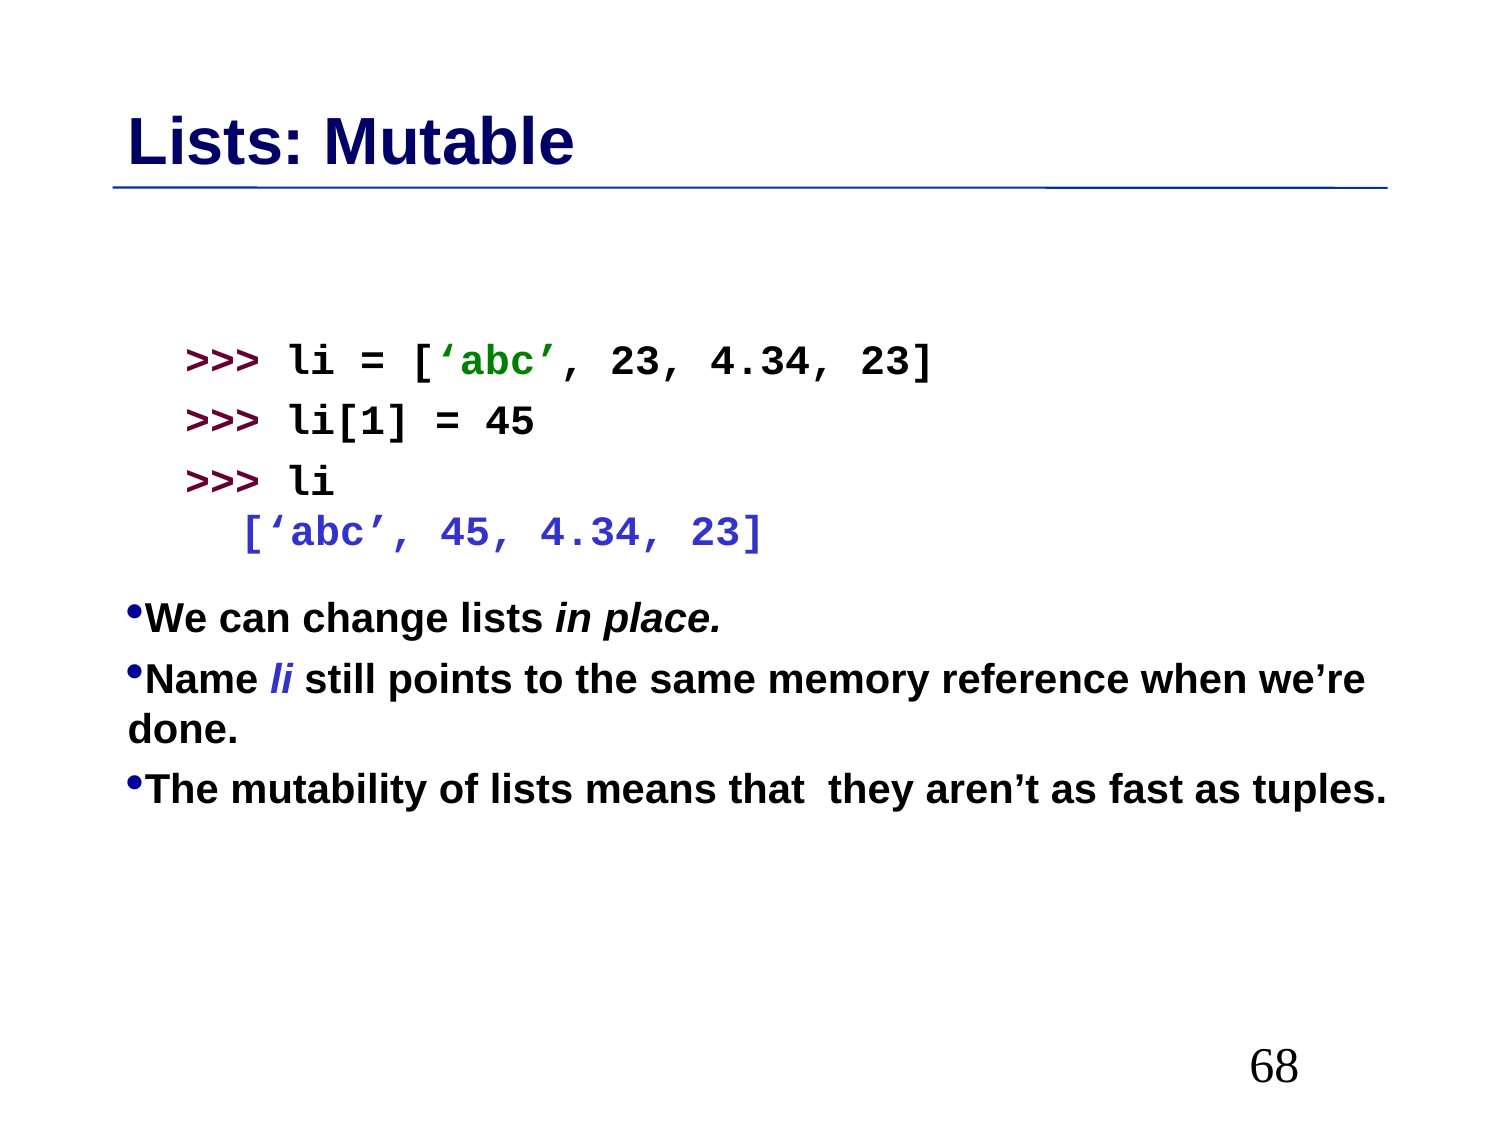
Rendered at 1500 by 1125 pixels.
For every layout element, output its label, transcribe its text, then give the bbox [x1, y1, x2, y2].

text_box <number> [1074, 994, 1387, 1125]
title Lists: Mutable [112, 89, 1388, 185]
list >>> li = [‘abc’, 23, 4.34, 23] >>> li[1] = 45 >>> li [‘abc’, 45, 4.34, 23] We can change lists in place. Name li still points to the same memory reference when we’re done. The mutability of lists means that they aren’t as fast as tuples. [112, 324, 1413, 880]
